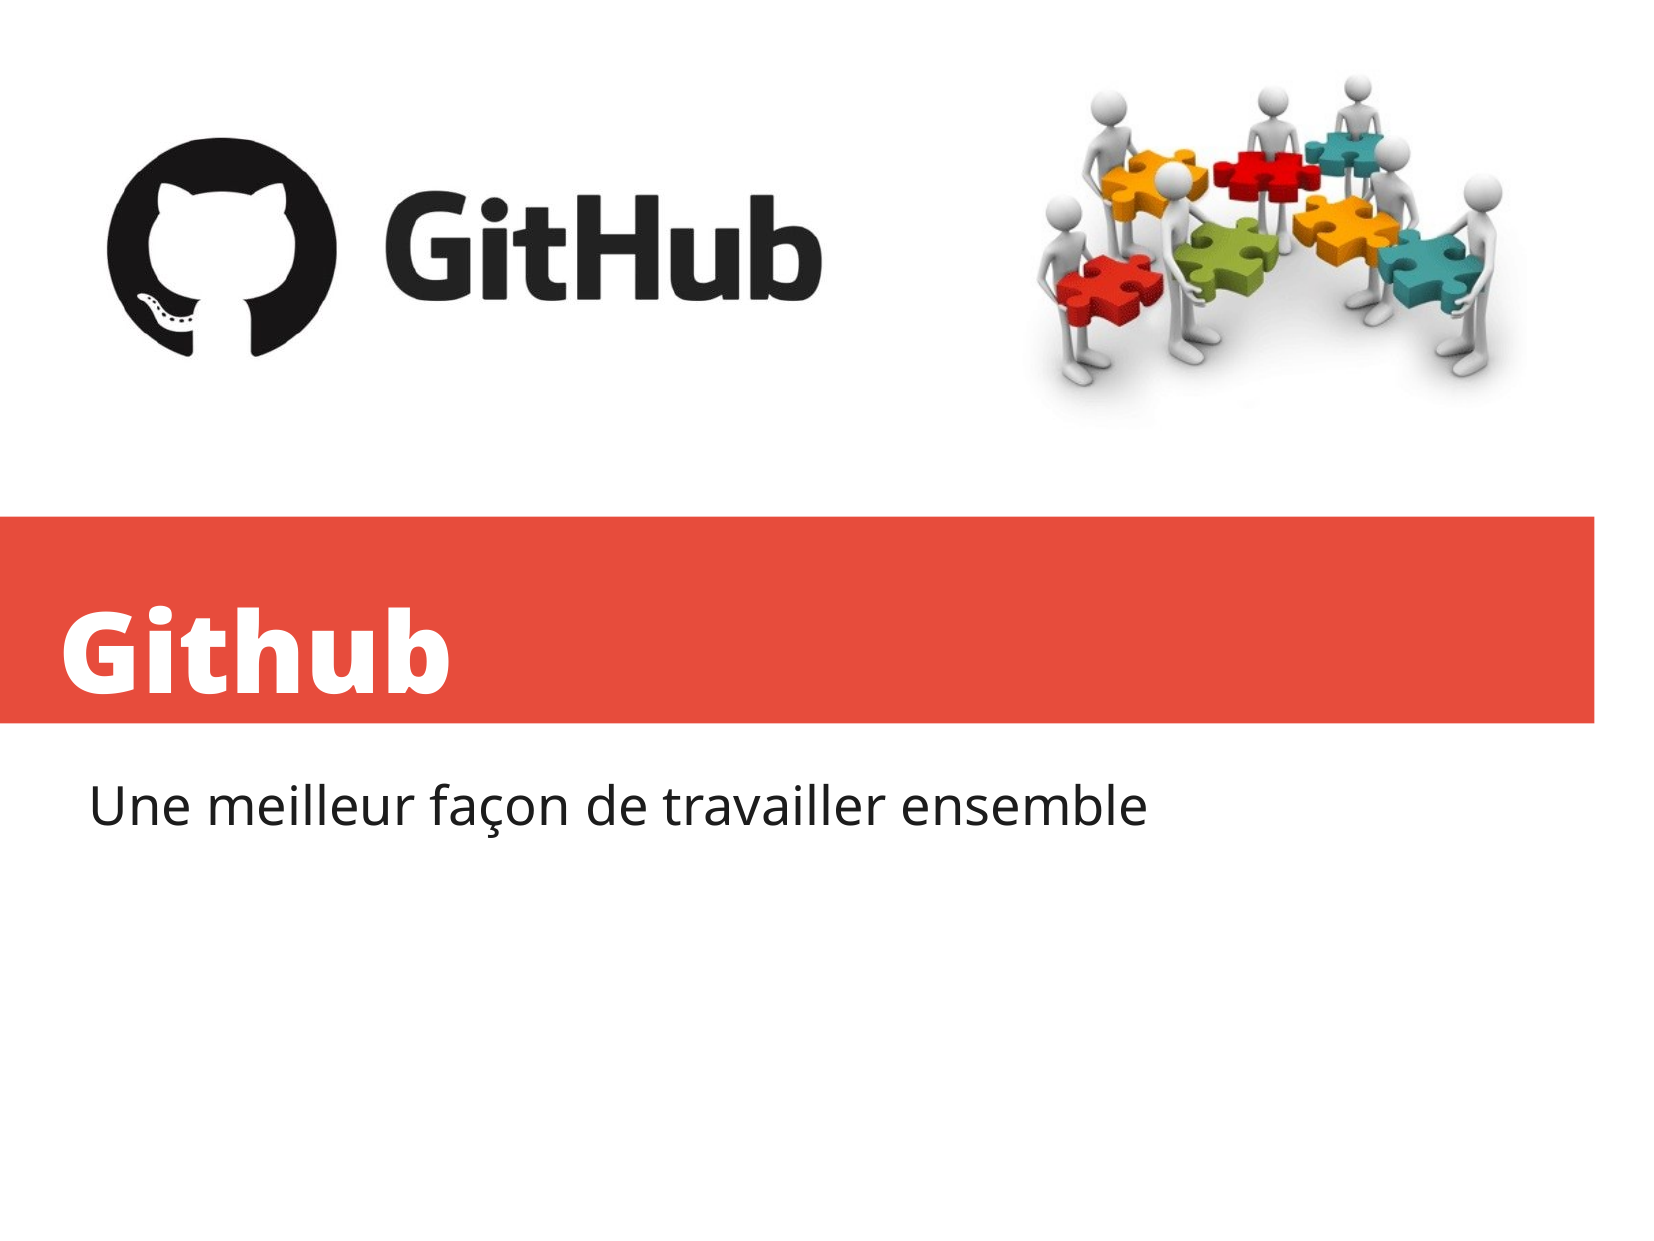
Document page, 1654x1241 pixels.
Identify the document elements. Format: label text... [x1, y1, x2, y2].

list Une meilleur façon de travailler ensemble [88, 767, 1595, 1182]
title Github [59, 546, 1595, 694]
picture [1020, 59, 1527, 450]
picture [28, 10, 901, 496]
